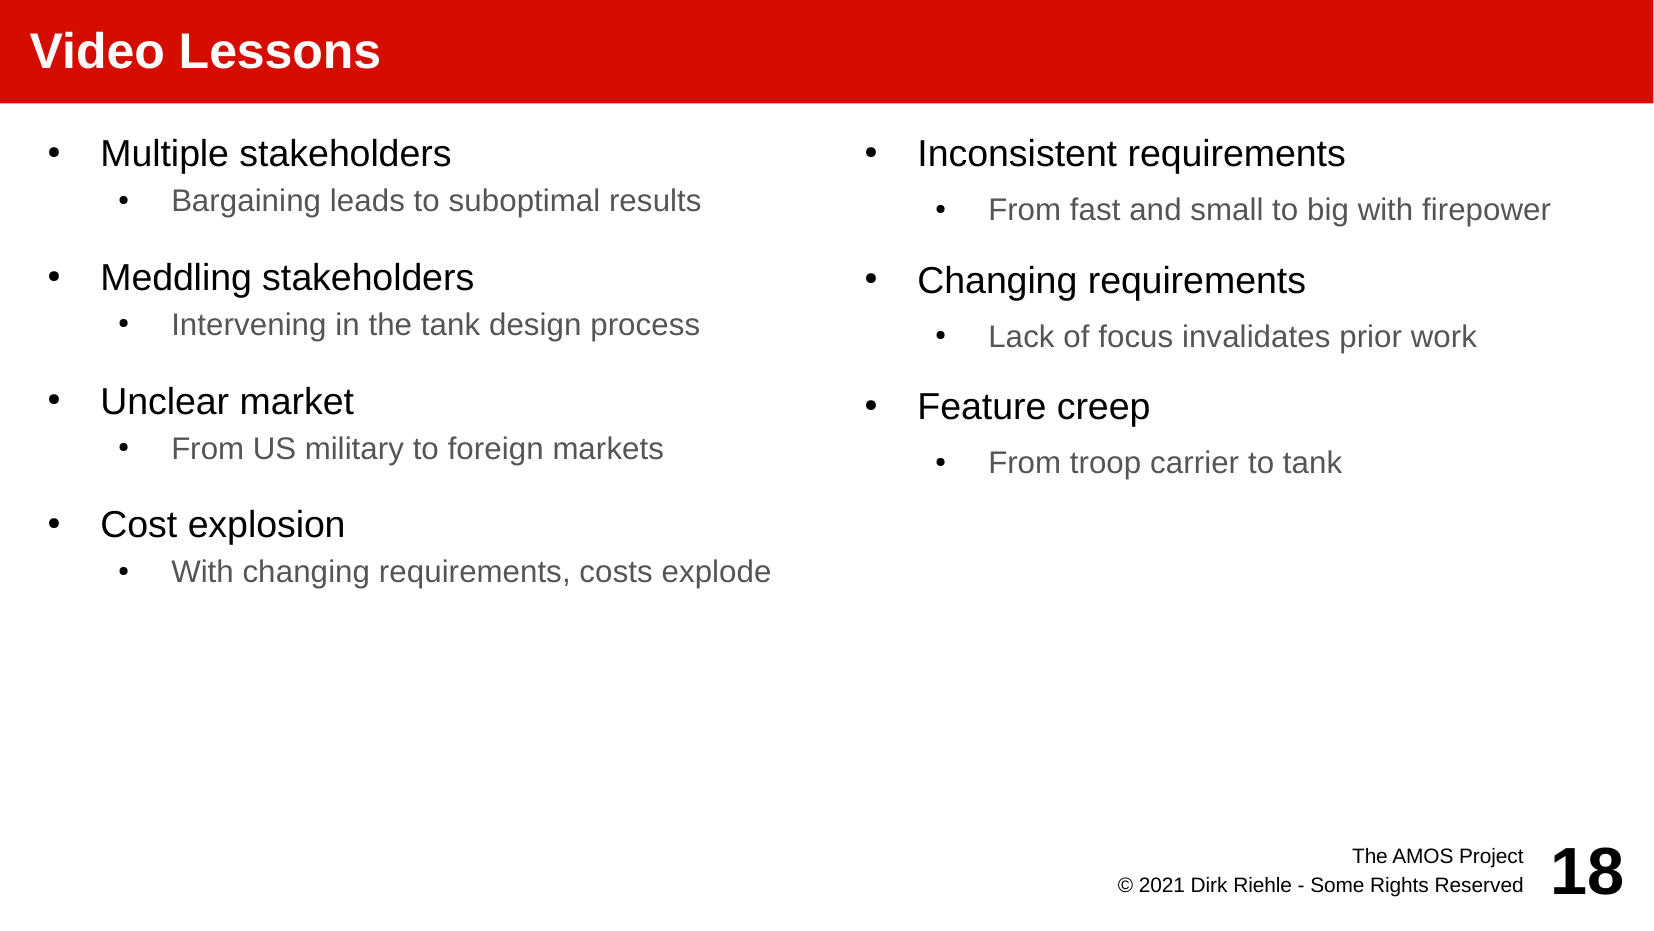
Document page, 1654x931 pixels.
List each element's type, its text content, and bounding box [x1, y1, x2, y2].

list Multiple stakeholders Bargaining leads to suboptimal results Meddling stakeholders Intervening in the tank design process Unclear market From US military to foreign markets Cost explosion With changing requirements, costs explode [29, 132, 808, 813]
list Inconsistent requirements From fast and small to big with firepower Changing requirements Lack of focus invalidates prior work Feature creep From troop carrier to tank [846, 132, 1625, 813]
title Video Lessons [0, 0, 1654, 104]
